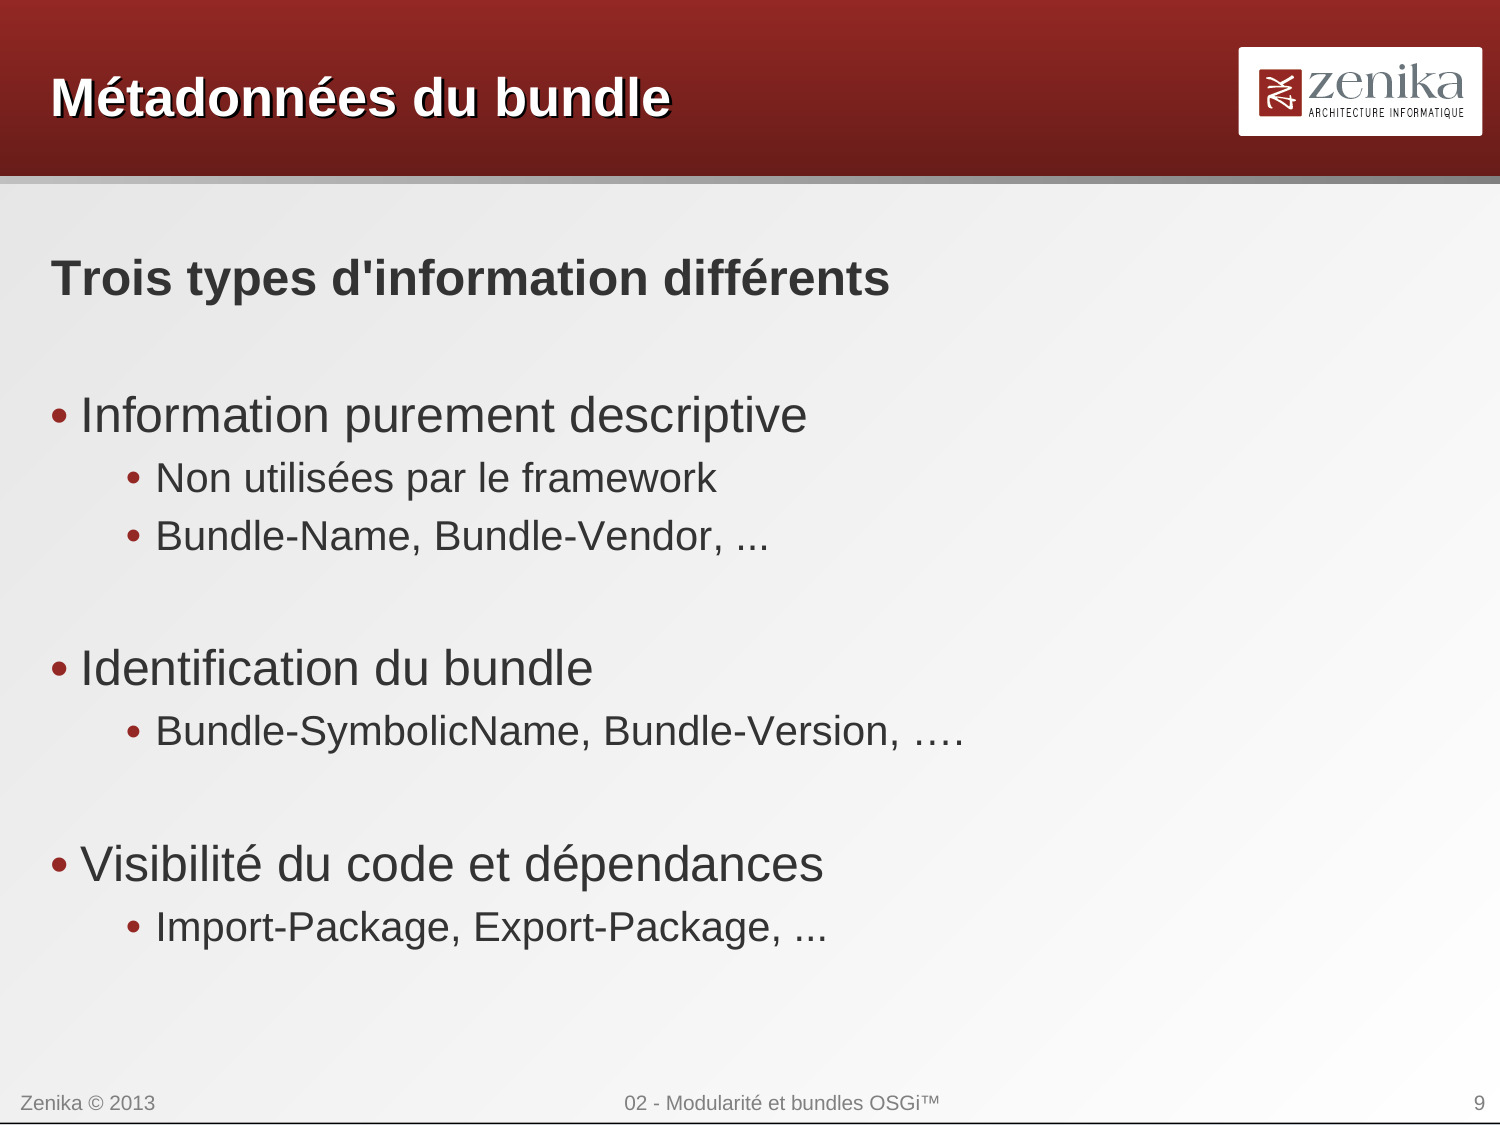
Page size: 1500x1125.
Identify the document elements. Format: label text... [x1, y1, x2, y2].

picture [1257, 58, 1464, 125]
title Métadonnées du bundle [50, 15, 1206, 180]
list Trois types d'information différents Information purement descriptive Non utilisées par le framework Bundle-Name, Bundle-Vendor, ... Identification du bundle Bundle-SymbolicName, Bundle-Version, …. Visibilité du code et dépendances Import-Package, Export-Package, ... [50, 249, 1435, 1079]
